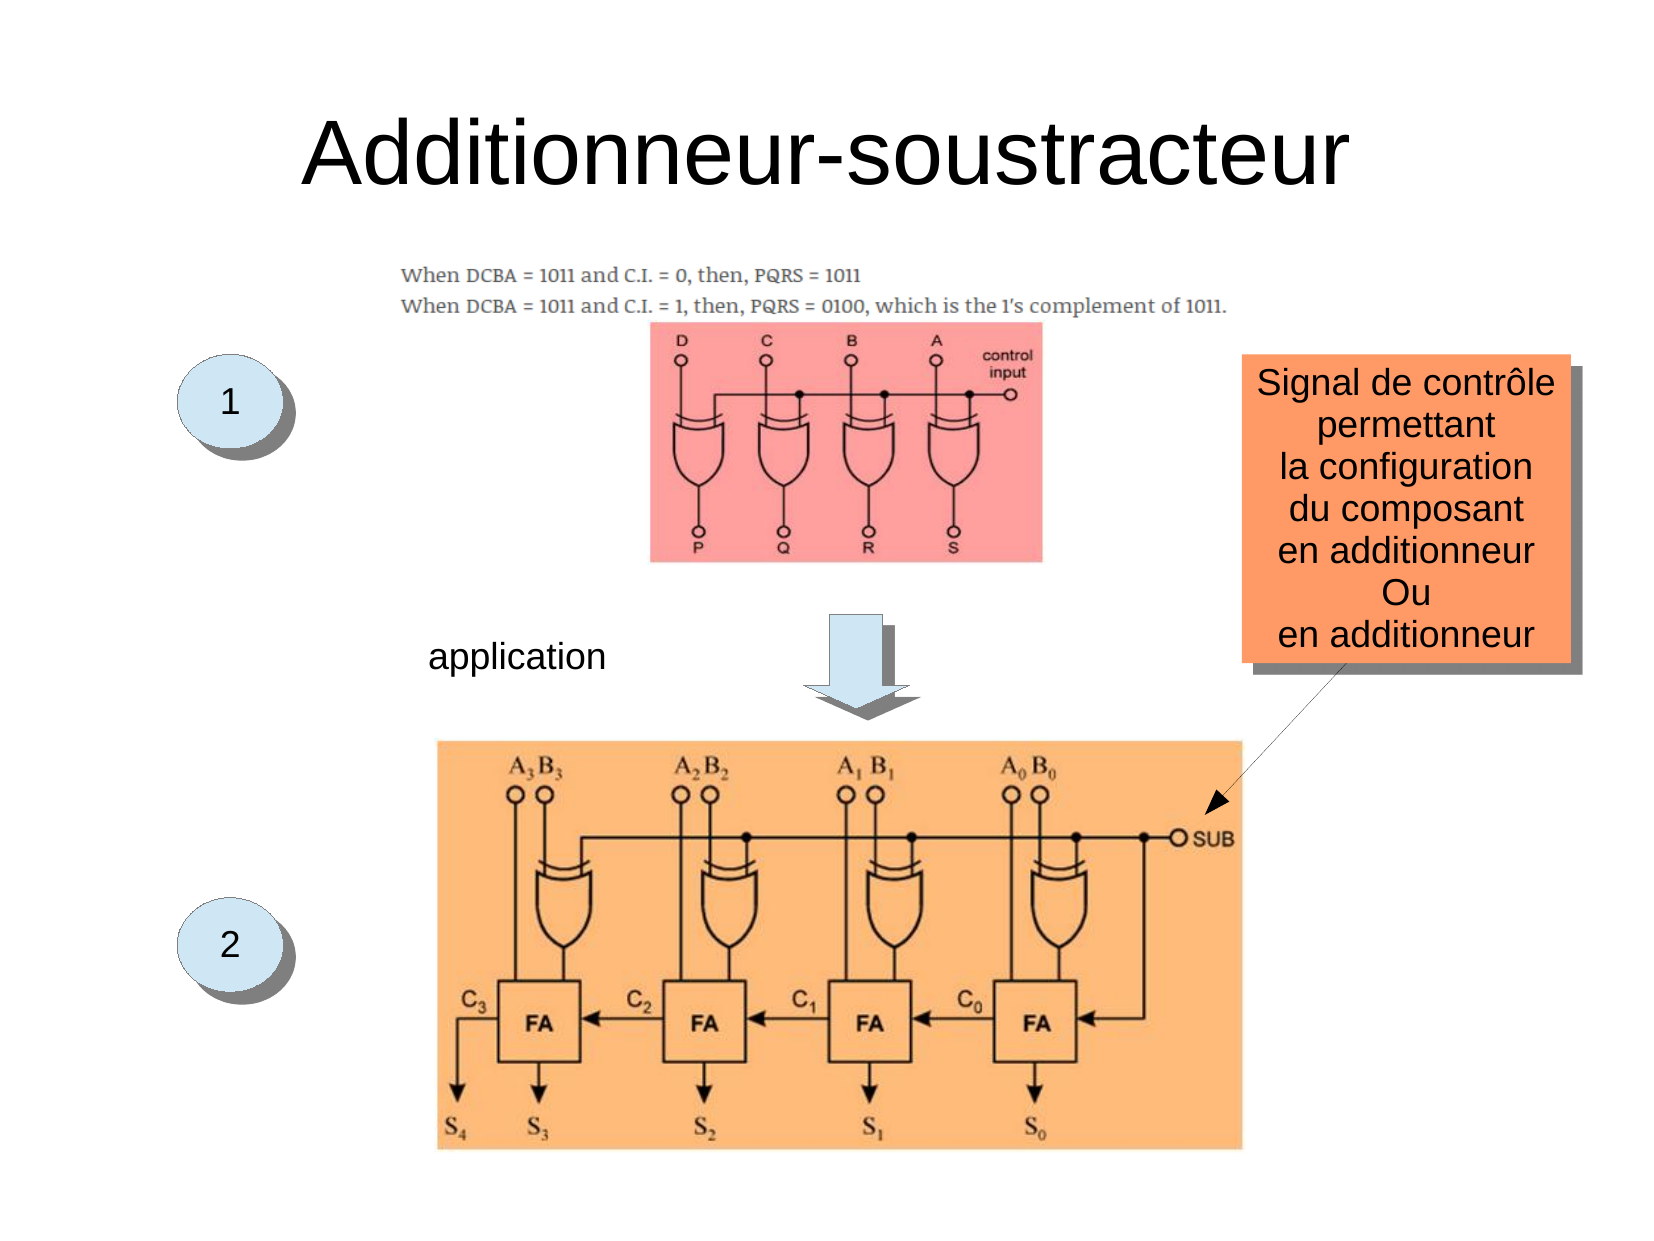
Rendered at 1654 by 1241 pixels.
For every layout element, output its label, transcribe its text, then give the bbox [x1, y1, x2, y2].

text_box Signal de contrôle permettant la configuration du composant en additionneur Ou en additionneur [1241, 354, 1571, 664]
picture [342, 715, 1300, 1170]
picture [366, 249, 1252, 579]
text_box 2 [177, 897, 284, 993]
text_box 1 [177, 354, 284, 449]
title Additionneur-soustracteur [82, 49, 1571, 257]
text_box [803, 614, 910, 709]
text_box application [413, 628, 768, 686]
